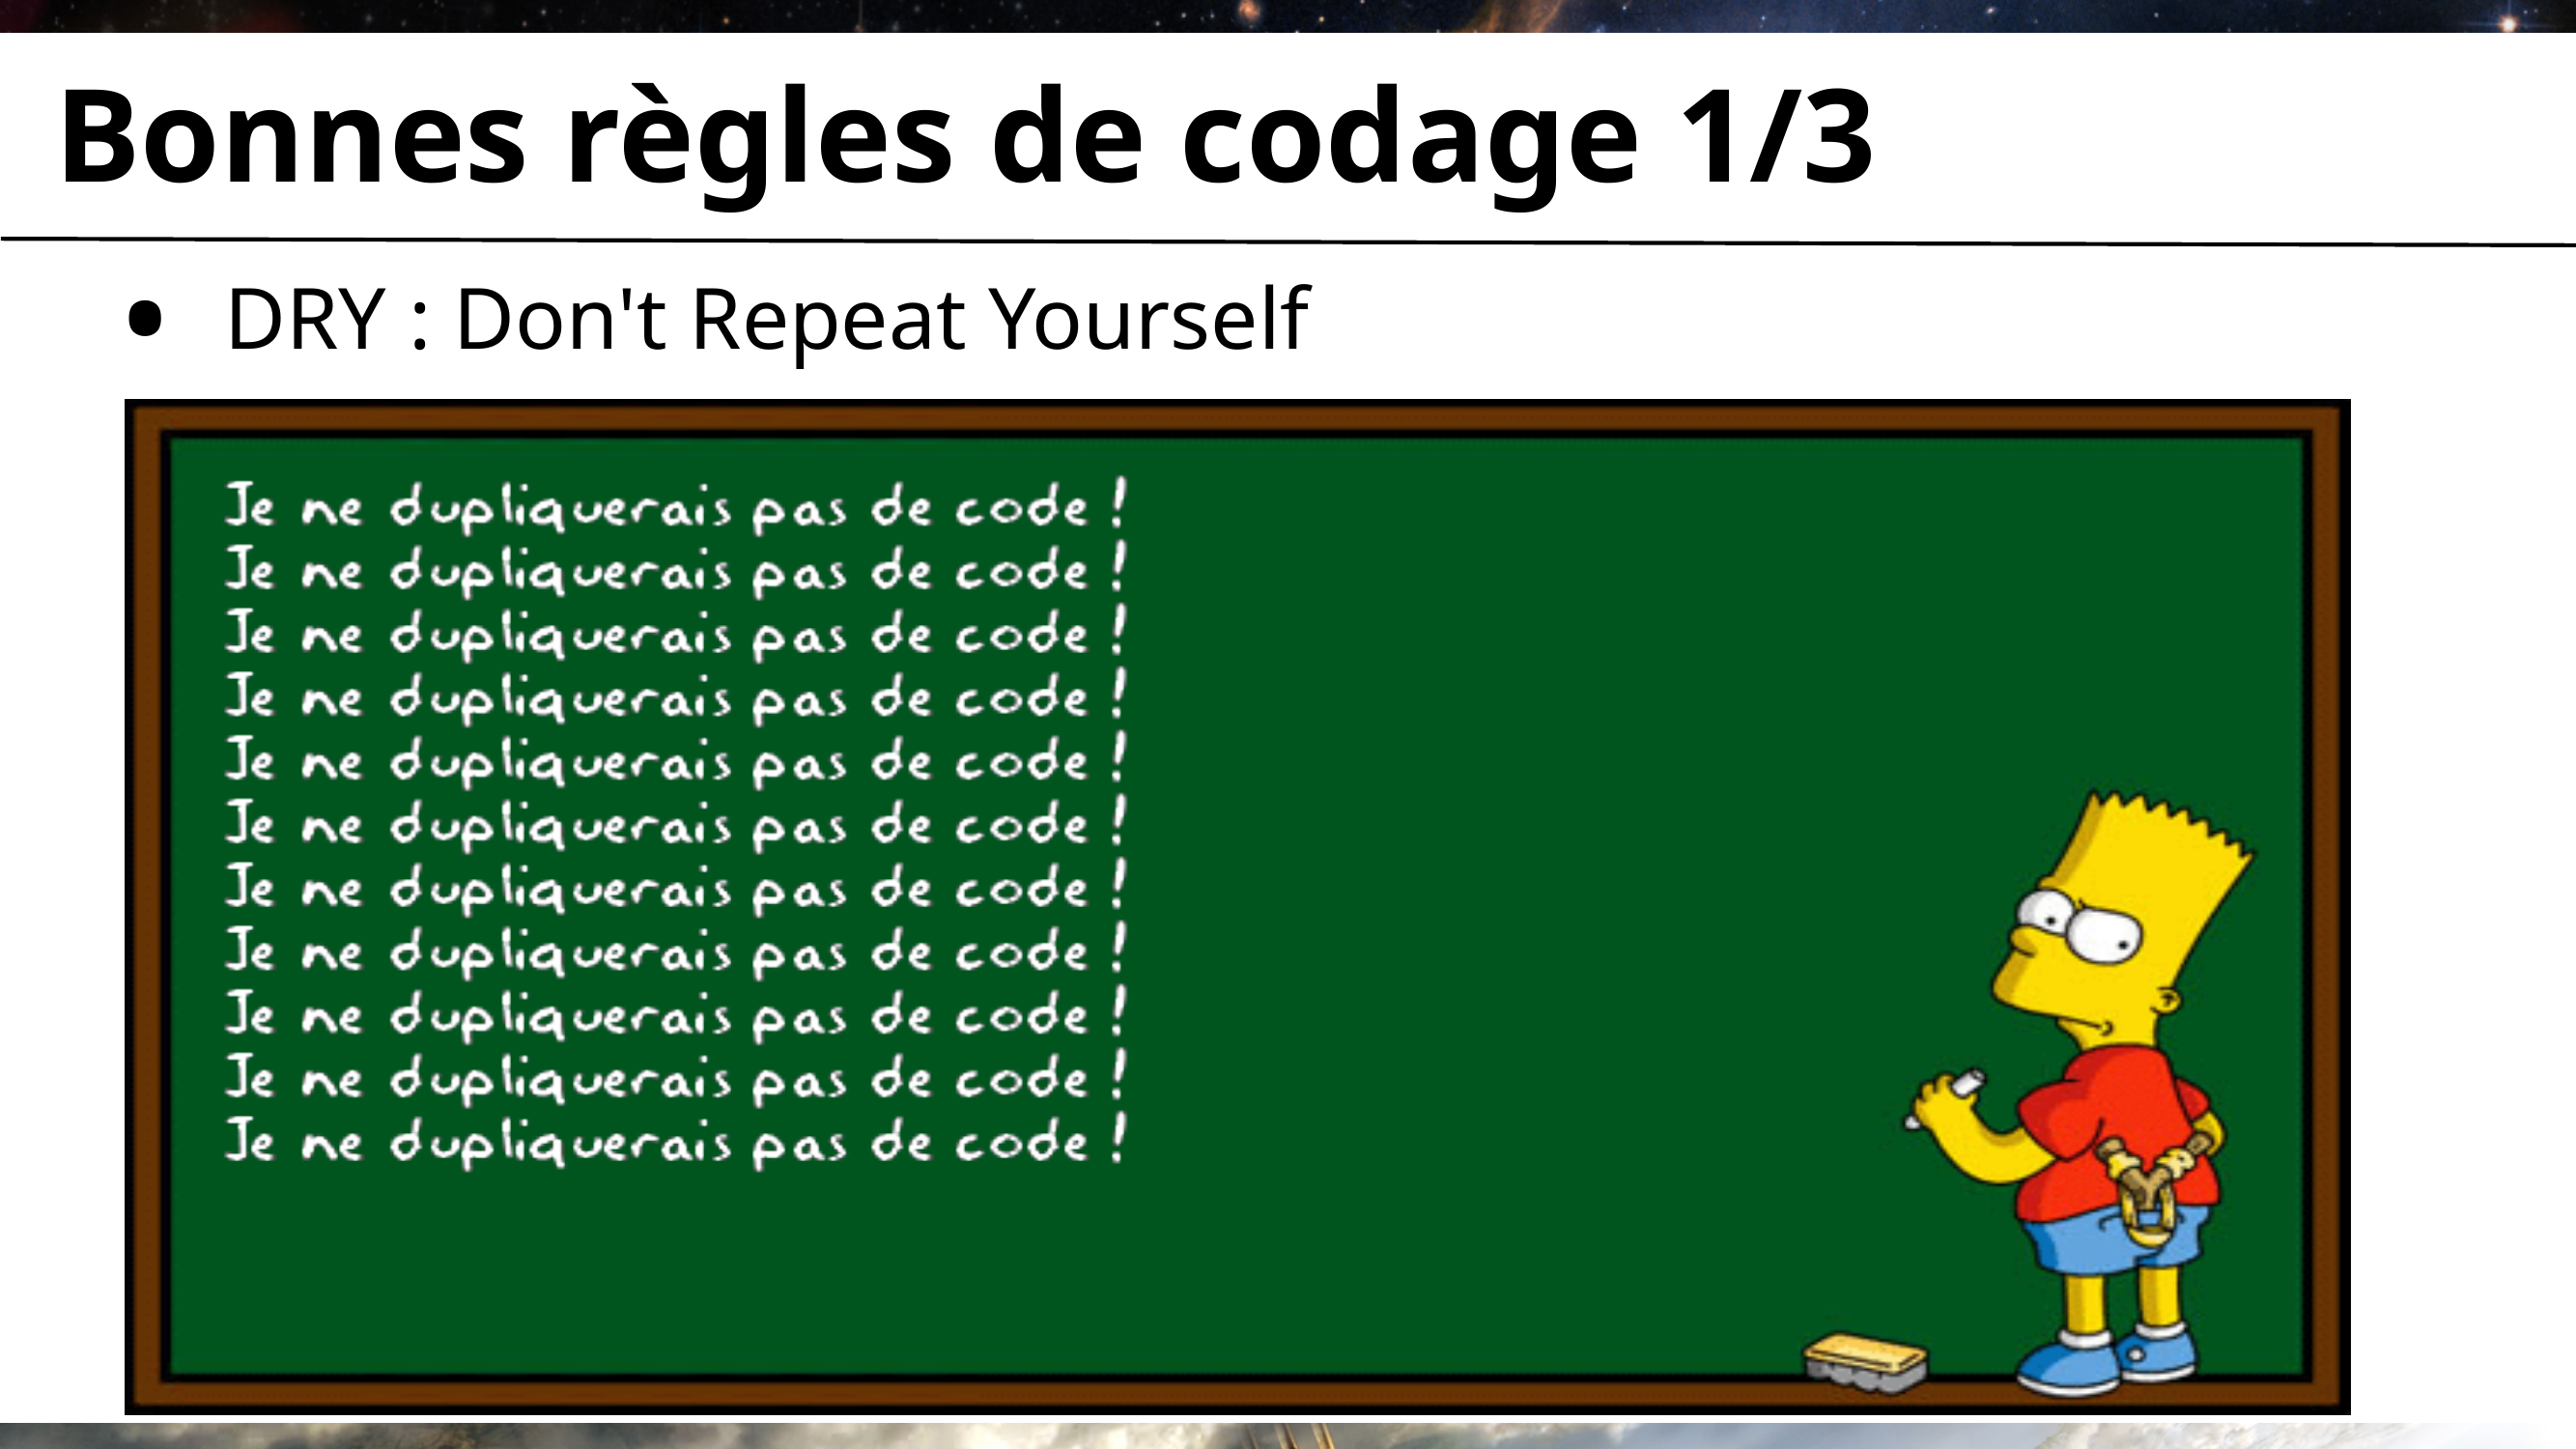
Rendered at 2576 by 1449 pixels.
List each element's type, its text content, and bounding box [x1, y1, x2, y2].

picture [125, 399, 2351, 1415]
list DRY : Don't Repeat Yourself [76, 256, 2476, 394]
picture [0, 1423, 2576, 1449]
title Bonnes règles de codage 1/3 [45, 12, 2528, 250]
picture [0, 0, 2576, 33]
